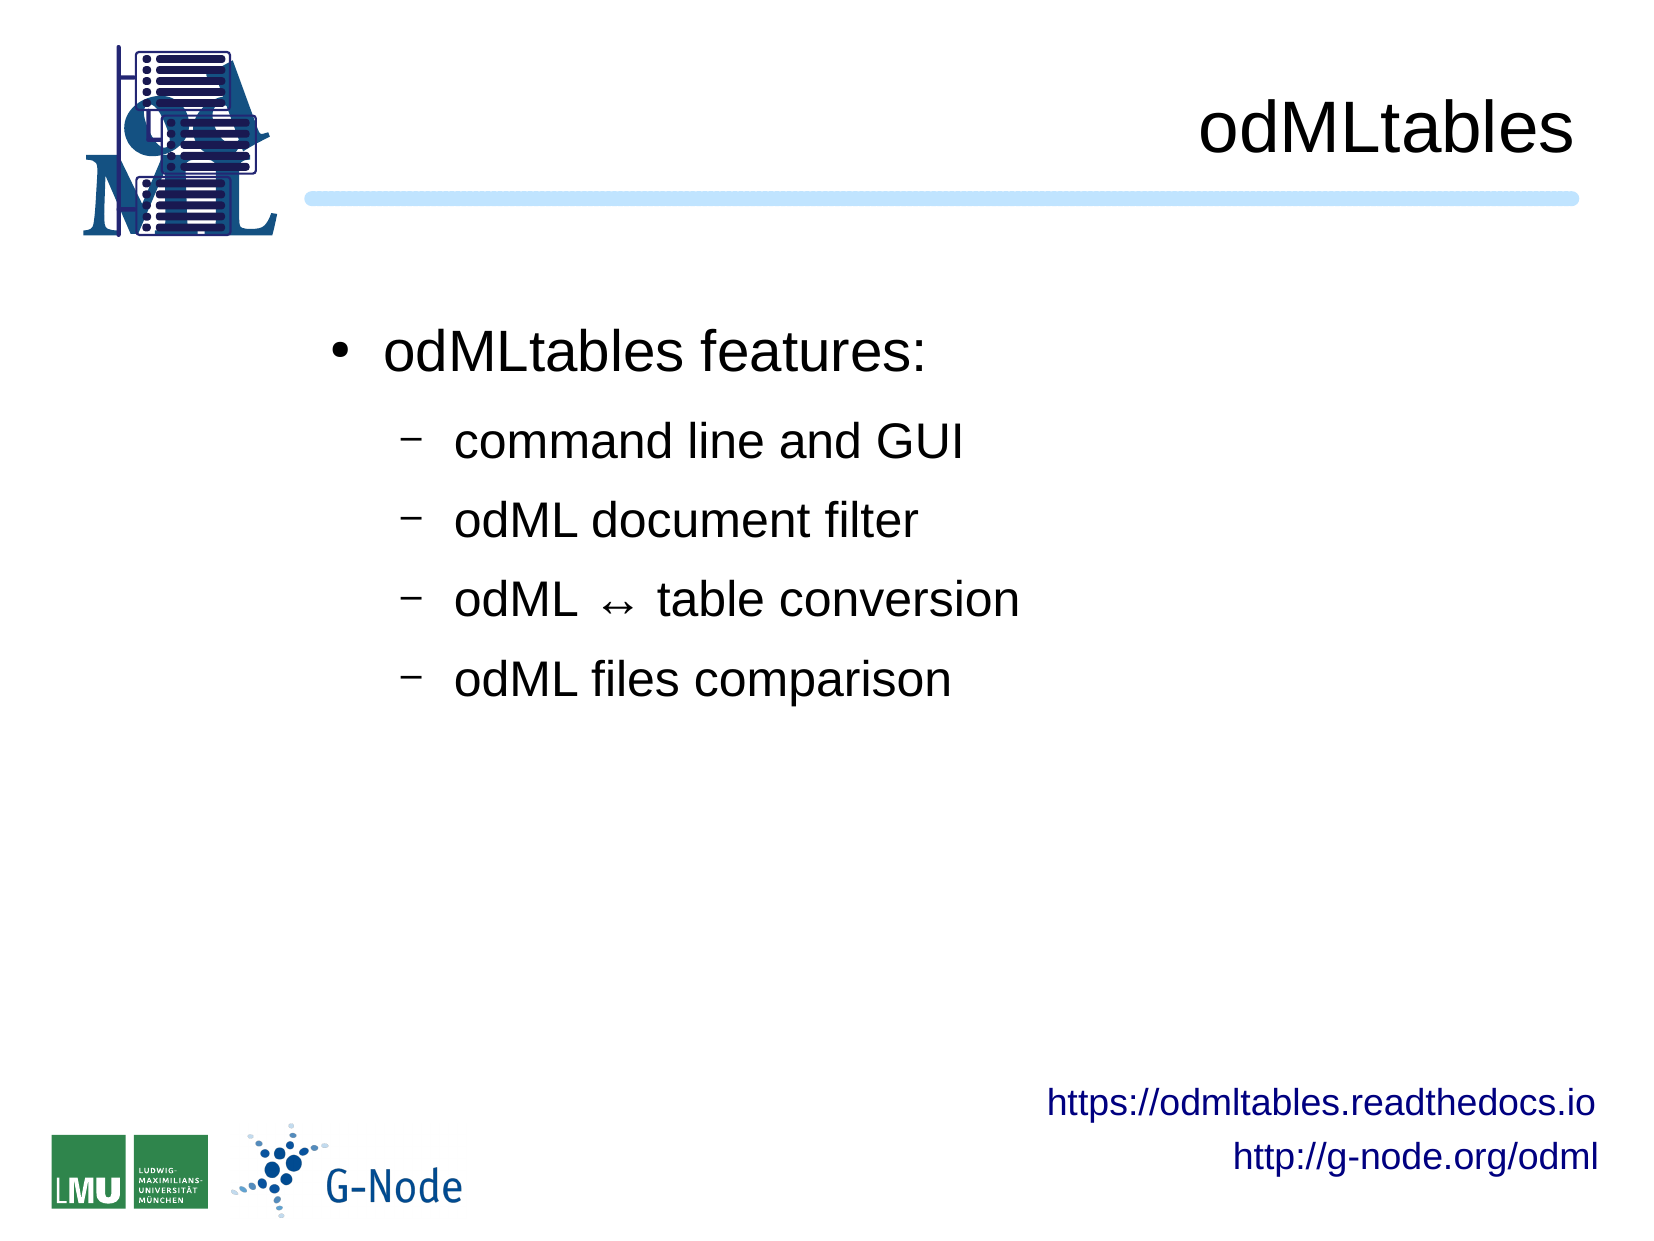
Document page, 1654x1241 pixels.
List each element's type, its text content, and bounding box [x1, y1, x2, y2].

text_box odMLtables [87, 30, 1576, 226]
text_box https://odmltables.readthedocs.io [1032, 1074, 1611, 1132]
list odMLtables features: command line and GUI odML document filter odML ↔ table conversion odML files comparison [312, 318, 1081, 736]
picture [82, 45, 286, 238]
text_box http://g-node.org/odml [1218, 1128, 1624, 1189]
picture [230, 1123, 467, 1219]
